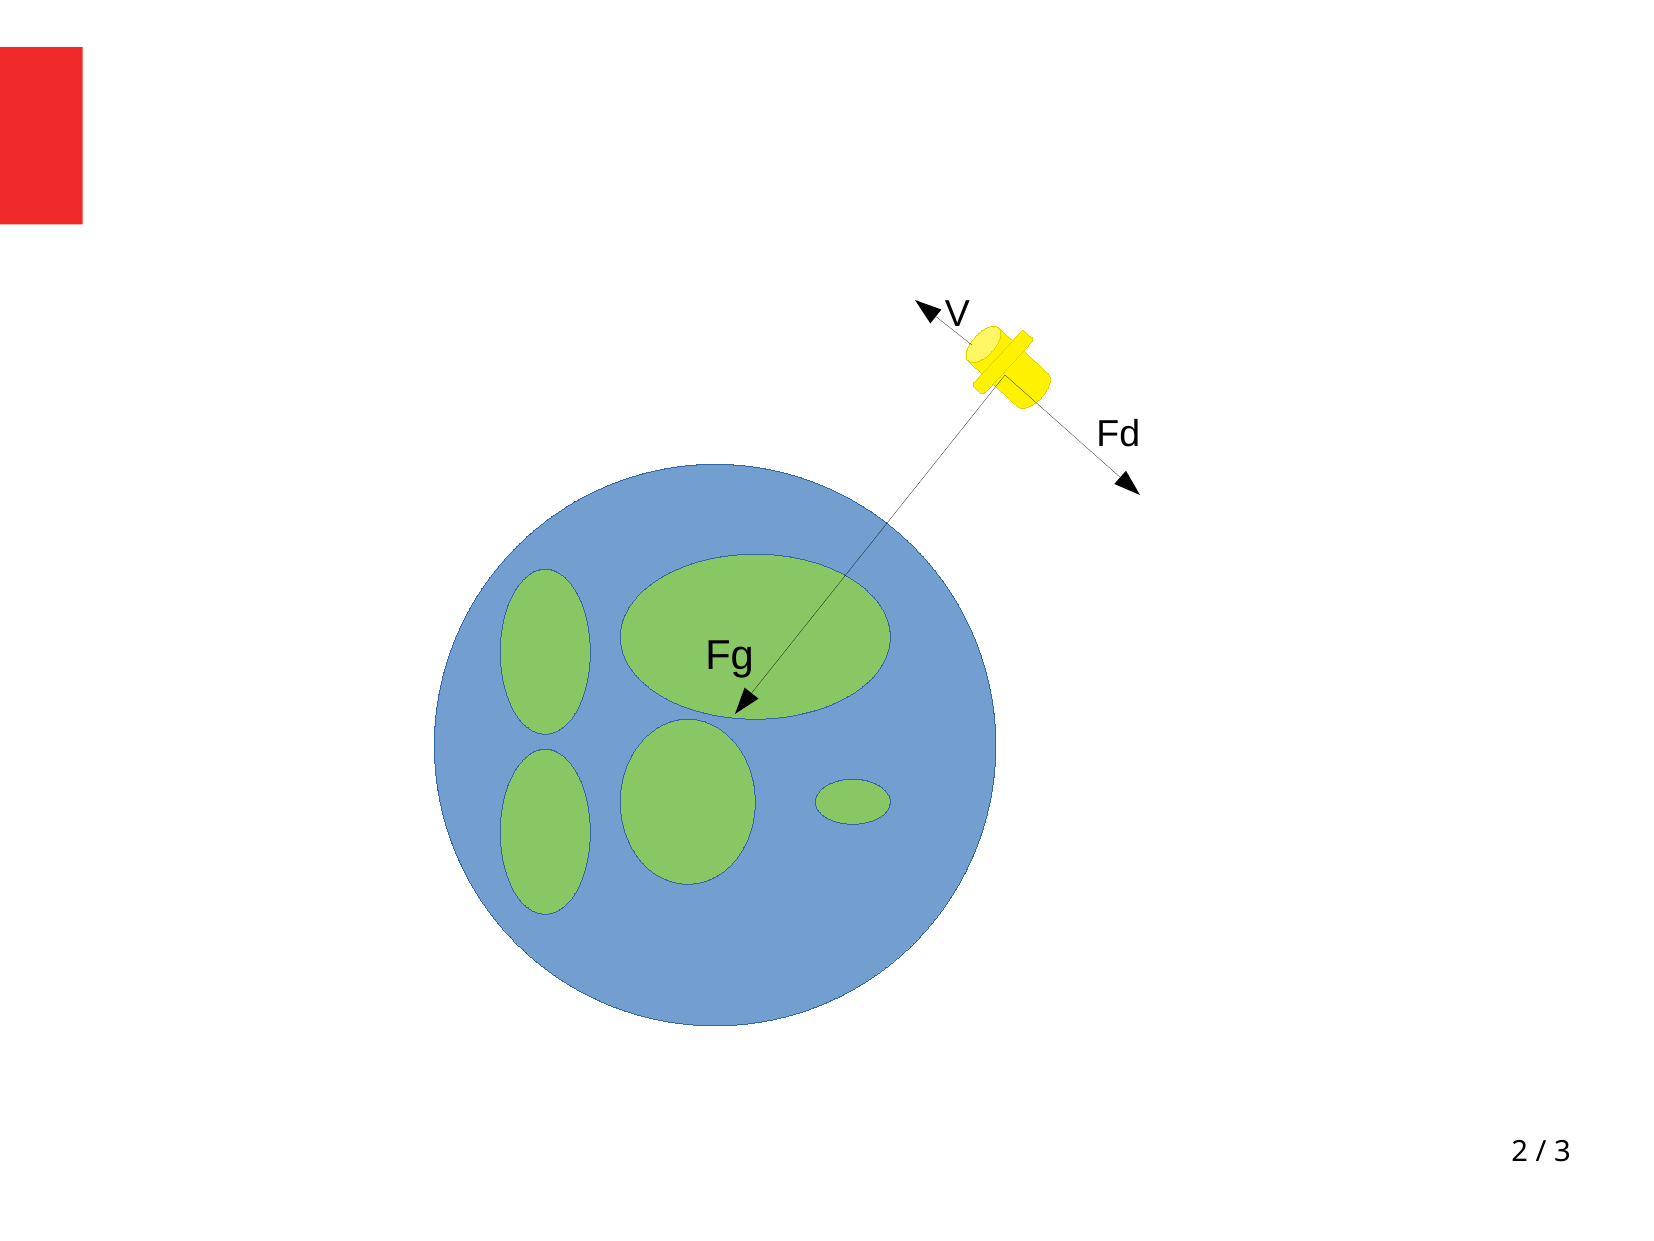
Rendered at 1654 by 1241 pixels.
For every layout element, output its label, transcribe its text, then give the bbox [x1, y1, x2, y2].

text_box [969, 327, 1051, 402]
text_box [434, 464, 996, 1026]
text_box V [930, 285, 985, 342]
text_box [996, 377, 1036, 409]
text_box Fd [1081, 405, 1156, 462]
text_box [746, 687, 755, 692]
text_box Fg [690, 623, 777, 687]
